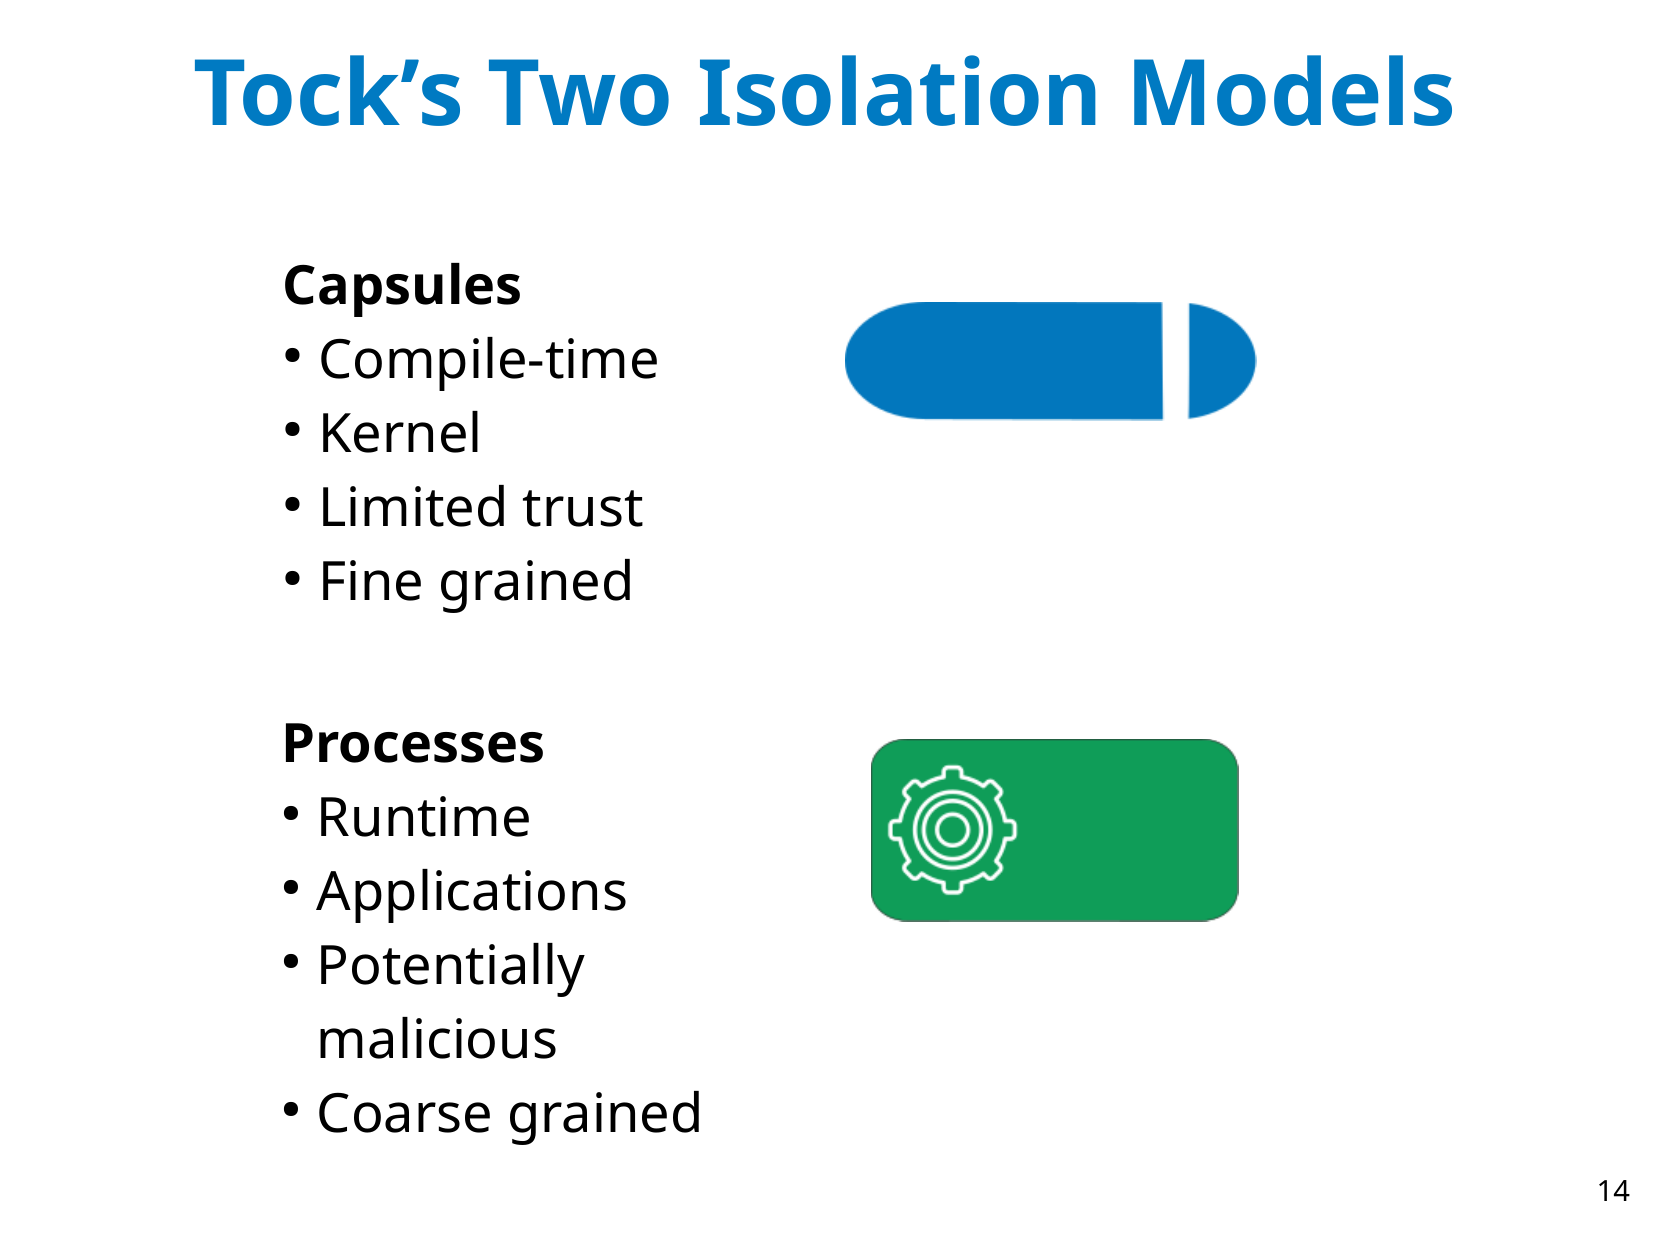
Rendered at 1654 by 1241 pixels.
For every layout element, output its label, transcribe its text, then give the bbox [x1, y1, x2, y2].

picture [871, 739, 1239, 922]
text_box Capsules Compile-time Kernel Limited trust Fine grained [268, 238, 726, 640]
text_box Processes Runtime Applications Potentially malicious Coarse grained [266, 696, 813, 1122]
text_box Tock’s Two Isolation Models [0, 0, 1651, 181]
picture [845, 302, 1257, 421]
